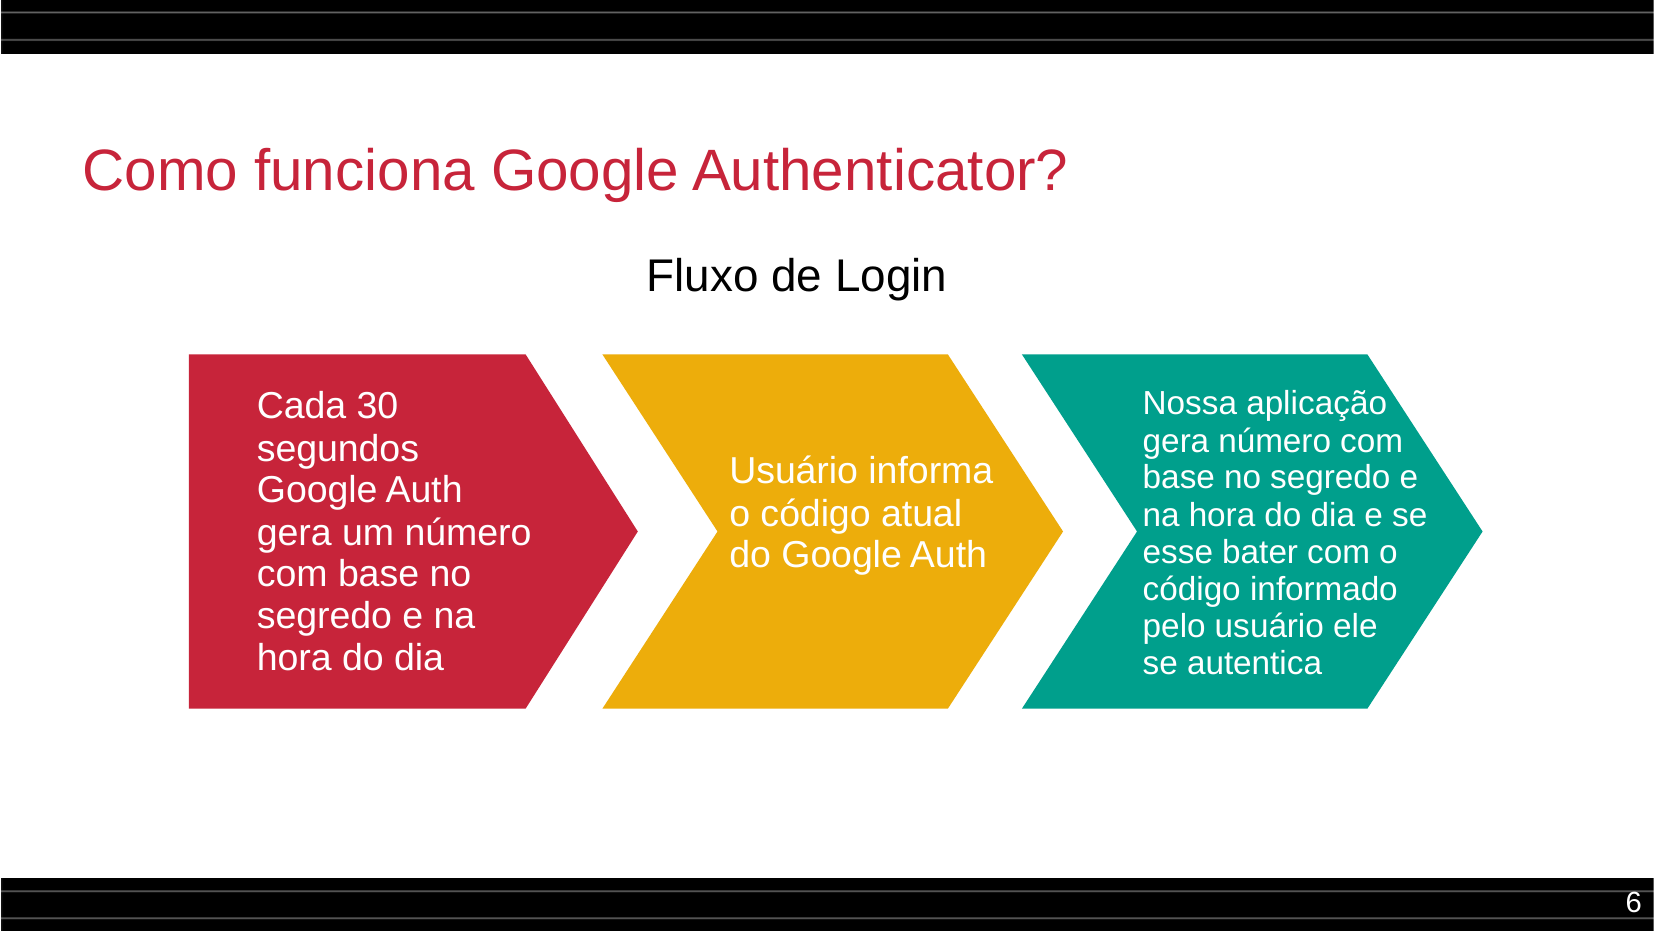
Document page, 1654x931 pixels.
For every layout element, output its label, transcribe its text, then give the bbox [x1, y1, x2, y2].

picture [1, 878, 1654, 931]
text_box Nossa aplicação gera número com base no segredo e na hora do dia e se esse bater com o código informado pelo usuário ele se autentica [1127, 377, 1447, 689]
text_box [550, 392, 638, 671]
text_box [188, 354, 540, 709]
text_box Fluxo de Login [631, 242, 1069, 360]
picture [1, 0, 1654, 54]
title Como funciona Google Authenticator? [82, 92, 1571, 249]
text_box Usuário informa o código atual do Google Auth [714, 442, 1022, 584]
text_box [602, 468, 1064, 709]
text_box Cada 30 segundos Google Auth gera um número com base no segredo e na hora do dia [242, 377, 550, 729]
text_box [602, 354, 1005, 527]
